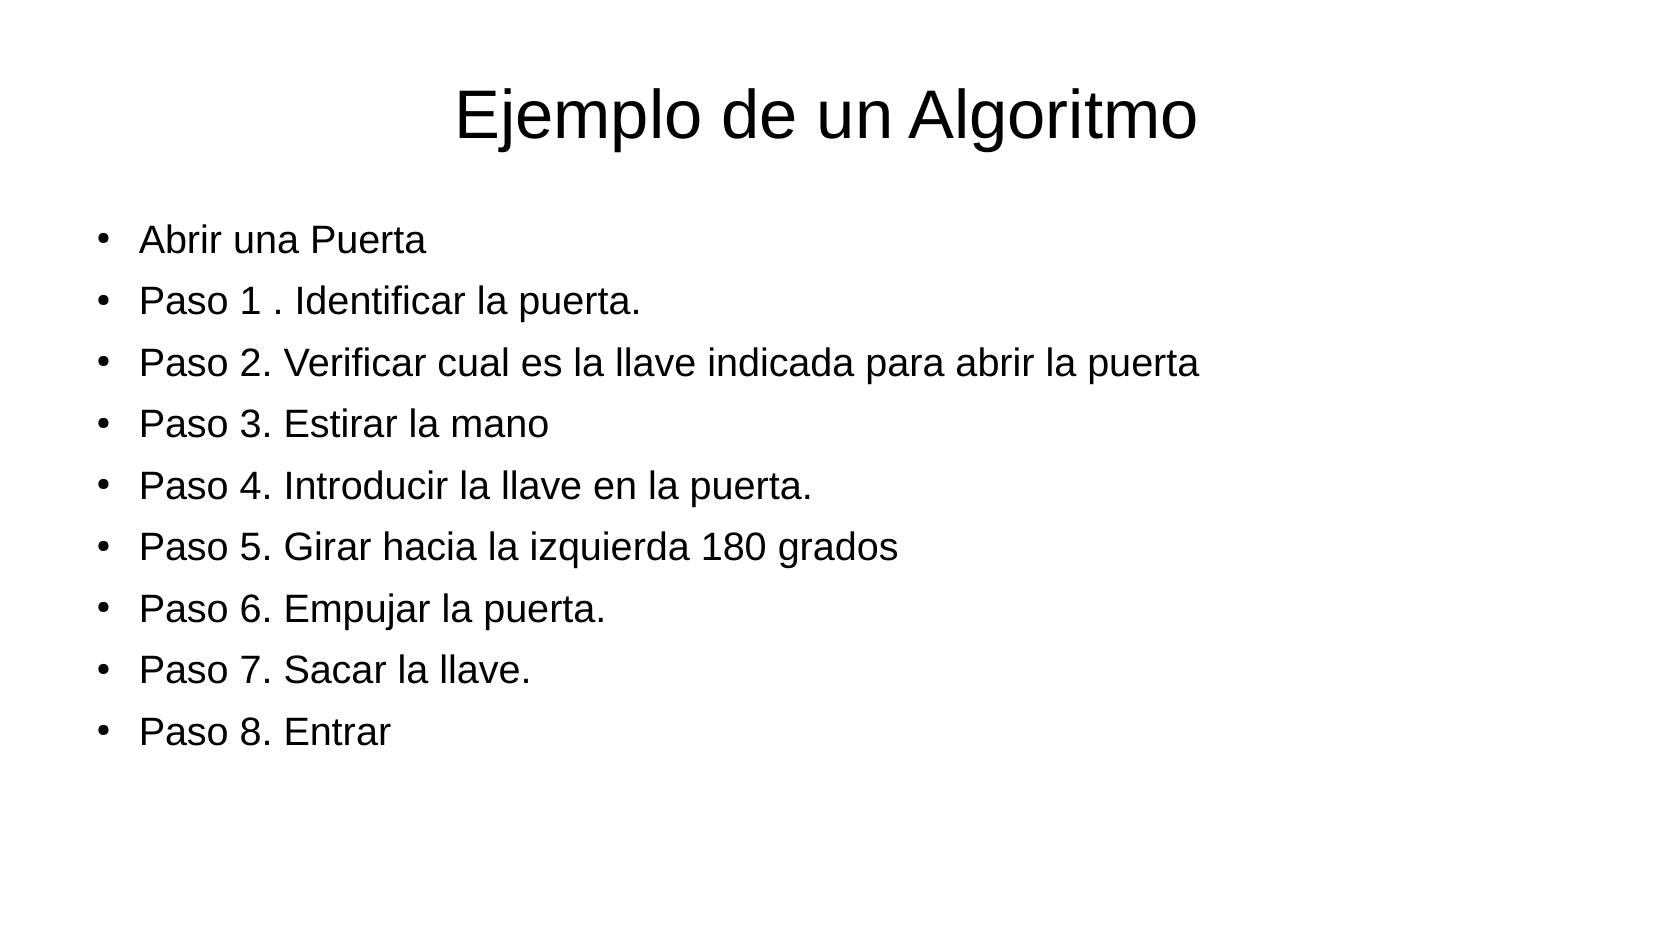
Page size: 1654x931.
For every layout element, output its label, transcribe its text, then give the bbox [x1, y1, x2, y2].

title Ejemplo de un Algoritmo [82, 37, 1571, 193]
list Abrir una Puerta Paso 1 . Identificar la puerta. Paso 2. Verificar cual es la llave indicada para abrir la puerta Paso 3. Estirar la mano Paso 4. Introducir la llave en la puerta. Paso 5. Girar hacia la izquierda 180 grados Paso 6. Empujar la puerta. Paso 7. Sacar la llave. Paso 8. Entrar [82, 217, 1571, 758]
